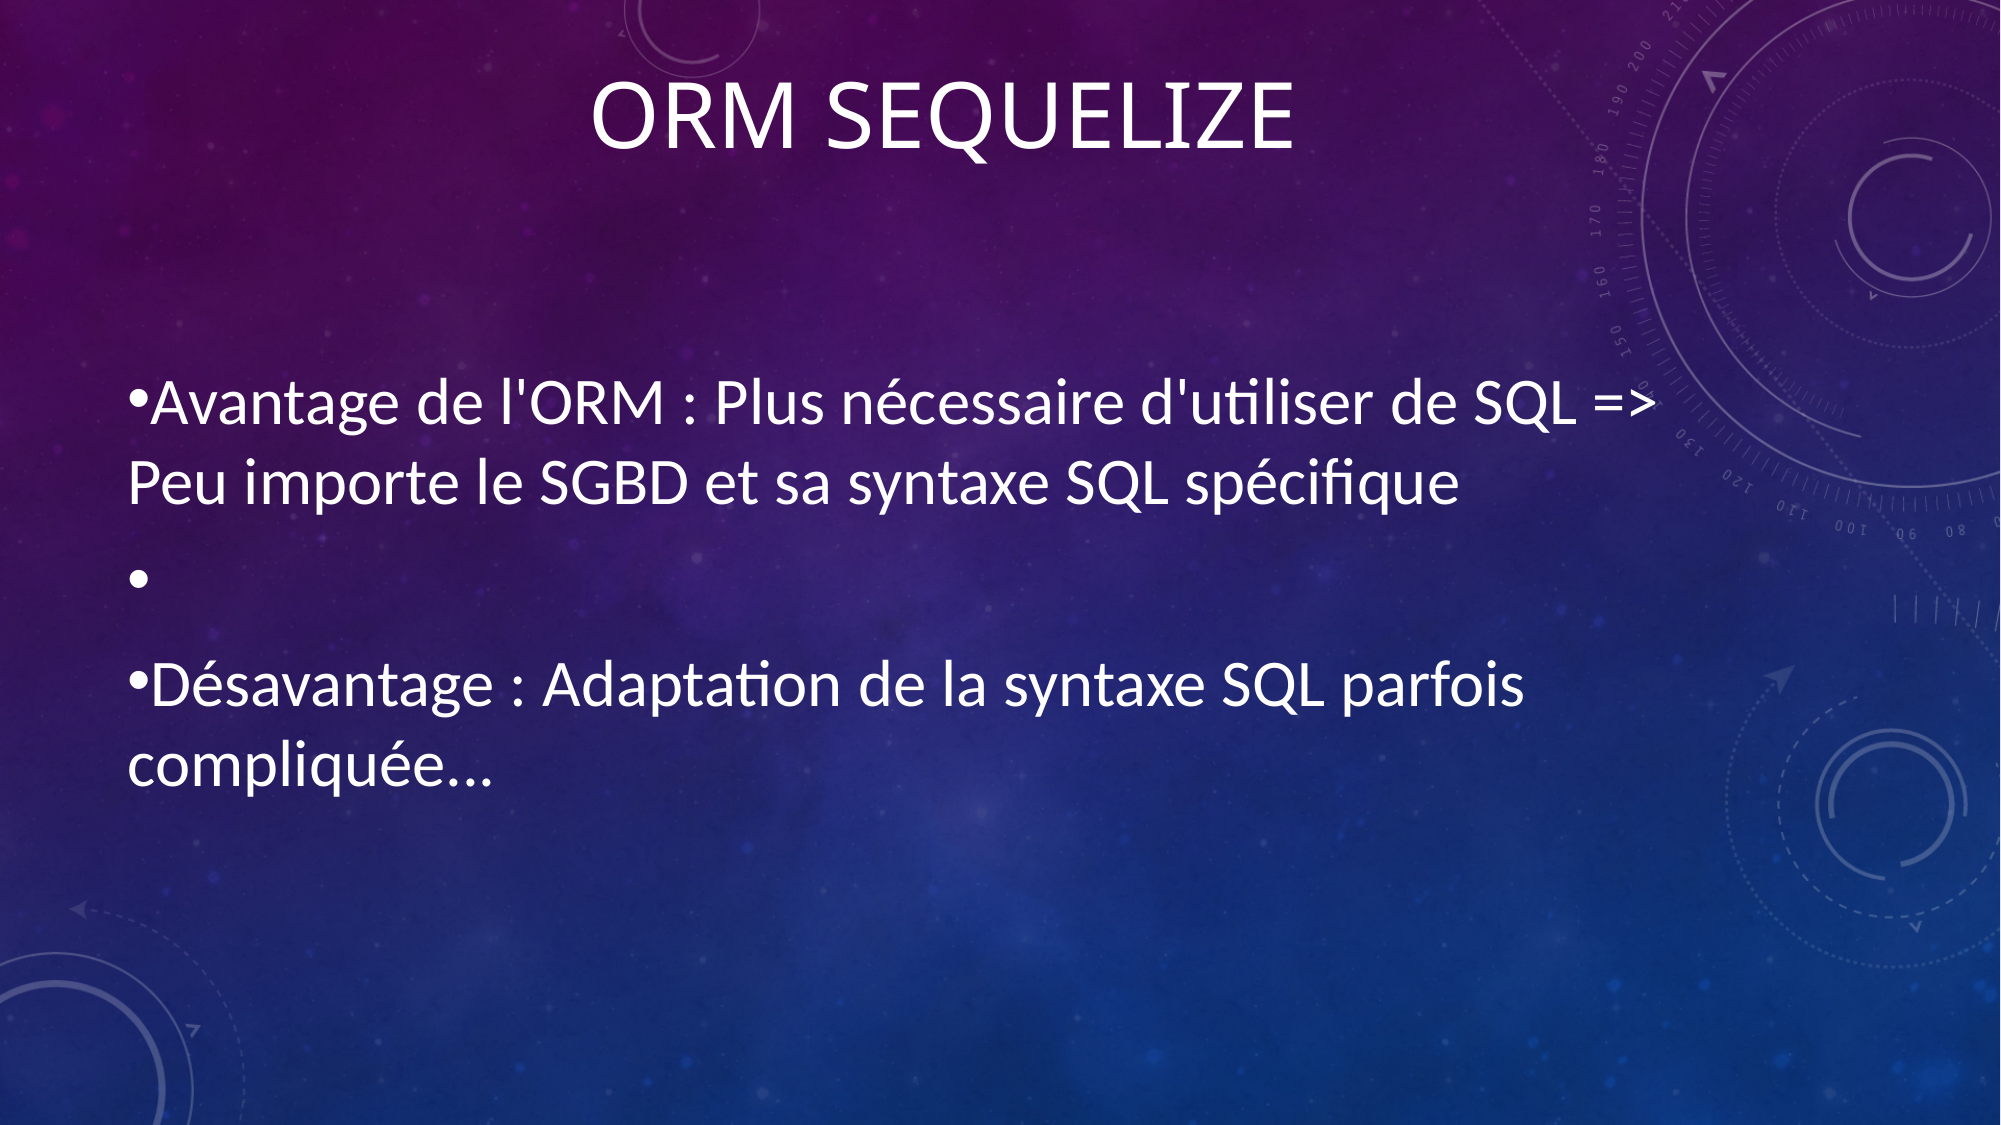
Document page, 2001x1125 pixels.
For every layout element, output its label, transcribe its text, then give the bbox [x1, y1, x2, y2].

list Avantage de l'ORM : Plus nécessaire d'utiliser de SQL => Peu importe le SGBD et sa syntaxe SQL spécifique Désavantage : Adaptation de la syntaxe SQL parfois compliquée... [112, 207, 1775, 951]
title ORM sequelize [112, 34, 1775, 191]
